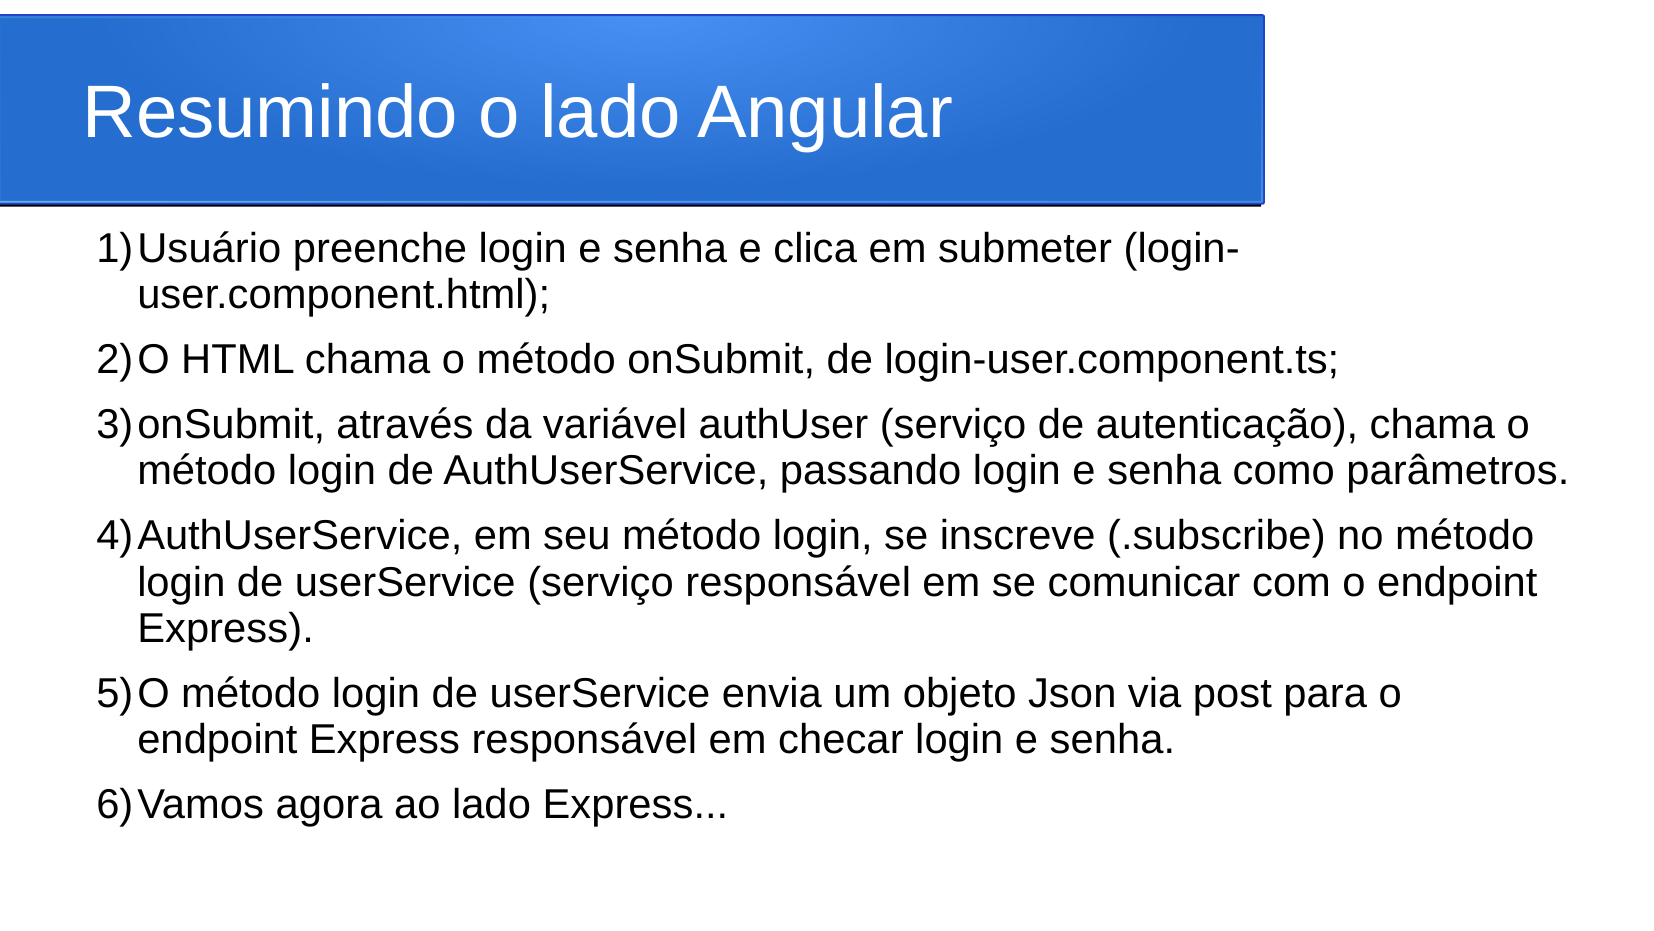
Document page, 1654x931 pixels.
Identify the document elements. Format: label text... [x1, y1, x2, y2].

title Resumindo o lado Angular [82, 35, 1235, 189]
list Usuário preenche login e senha e clica em submeter (login-user.component.html); O HTML chama o método onSubmit, de login-user.component.ts; onSubmit, através da variável authUser (serviço de autenticação), chama o método login de AuthUserService, passando login e senha como parâmetros. AuthUserService, em seu método login, se inscreve (.subscribe) no método login de userService (serviço responsável em se comunicar com o endpoint Express). O método login de userService envia um objeto Json via post para o endpoint Express responsável em checar login e senha. Vamos agora ao lado Express... [82, 224, 1571, 851]
